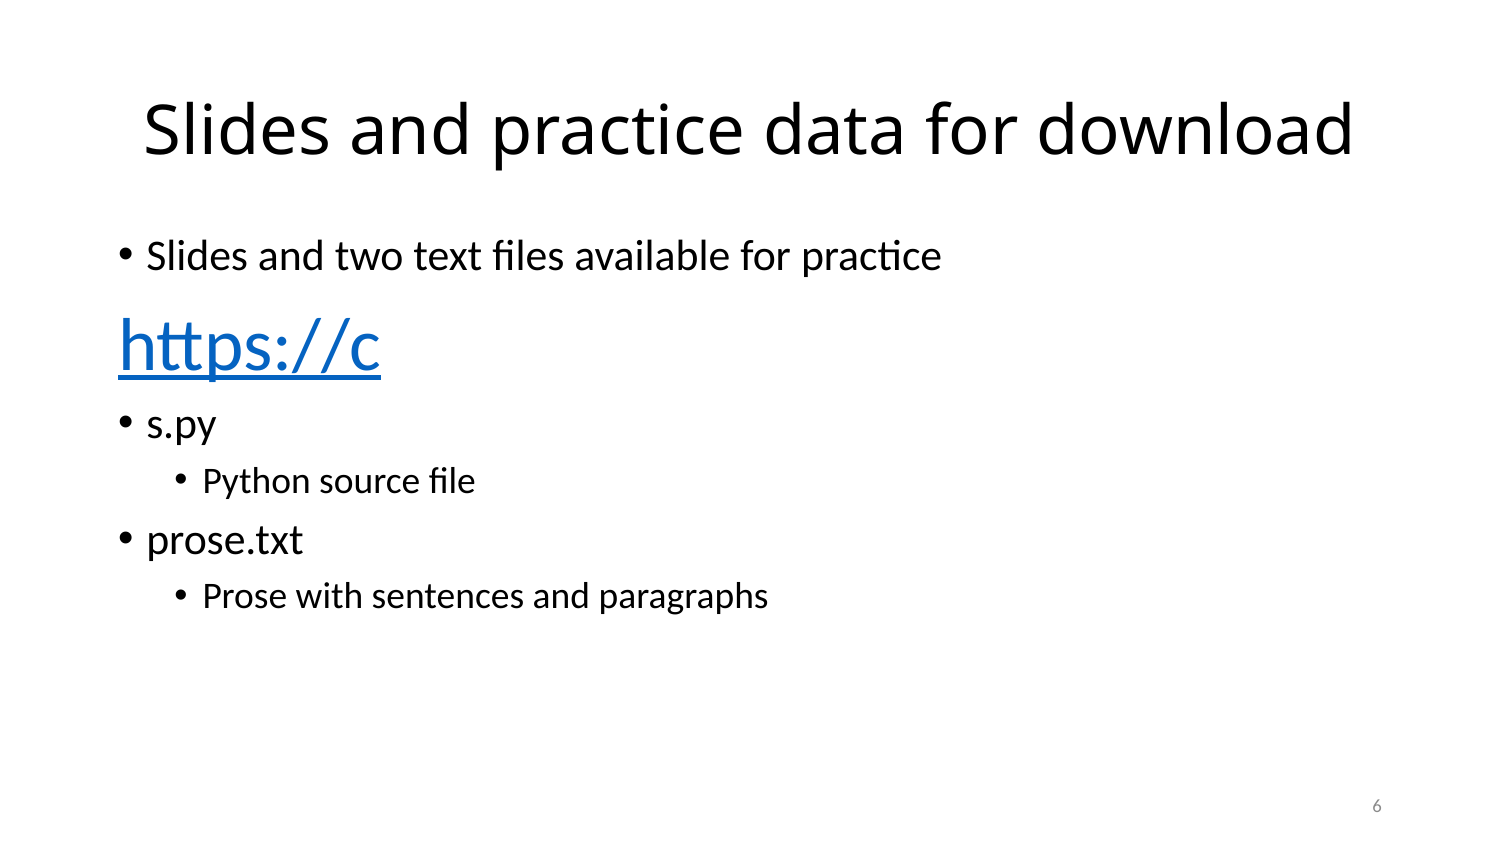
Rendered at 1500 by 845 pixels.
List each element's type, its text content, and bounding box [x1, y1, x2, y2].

title Slides and practice data for download [103, 44, 1397, 209]
list Slides and two text files available for practice https://c s.py Python source file prose.txt Prose with sentences and paragraphs [103, 224, 1397, 761]
slide_number <number> [1059, 782, 1397, 828]
